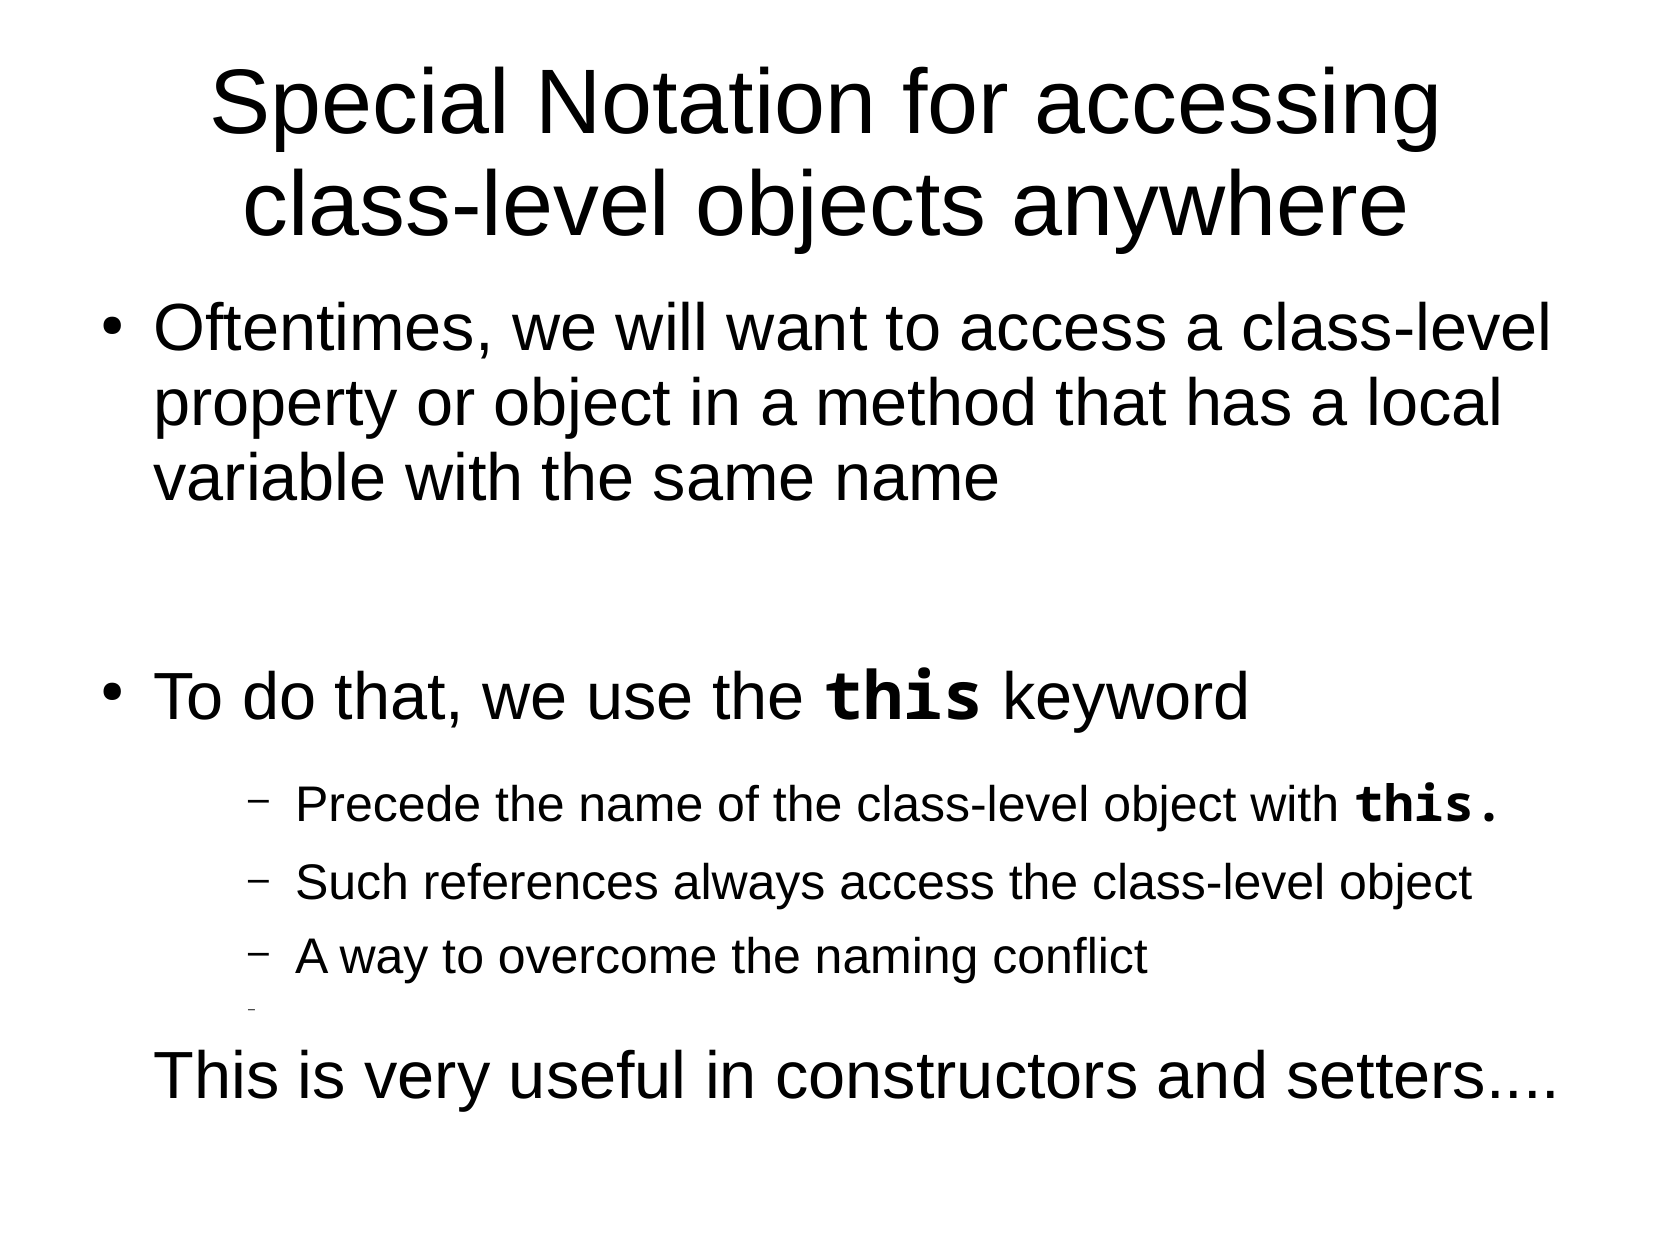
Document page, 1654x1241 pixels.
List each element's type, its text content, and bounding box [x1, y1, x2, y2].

list Oftentimes, we will want to access a class-level property or object in a method that has a local variable with the same name To do that, we use the this keyword Precede the name of the class-level object with this. Such references always access the class-level object A way to overcome the naming conflict This is very useful in constructors and setters.... [82, 290, 1571, 1109]
title Special Notation for accessing class-level objects anywhere [82, 49, 1571, 257]
